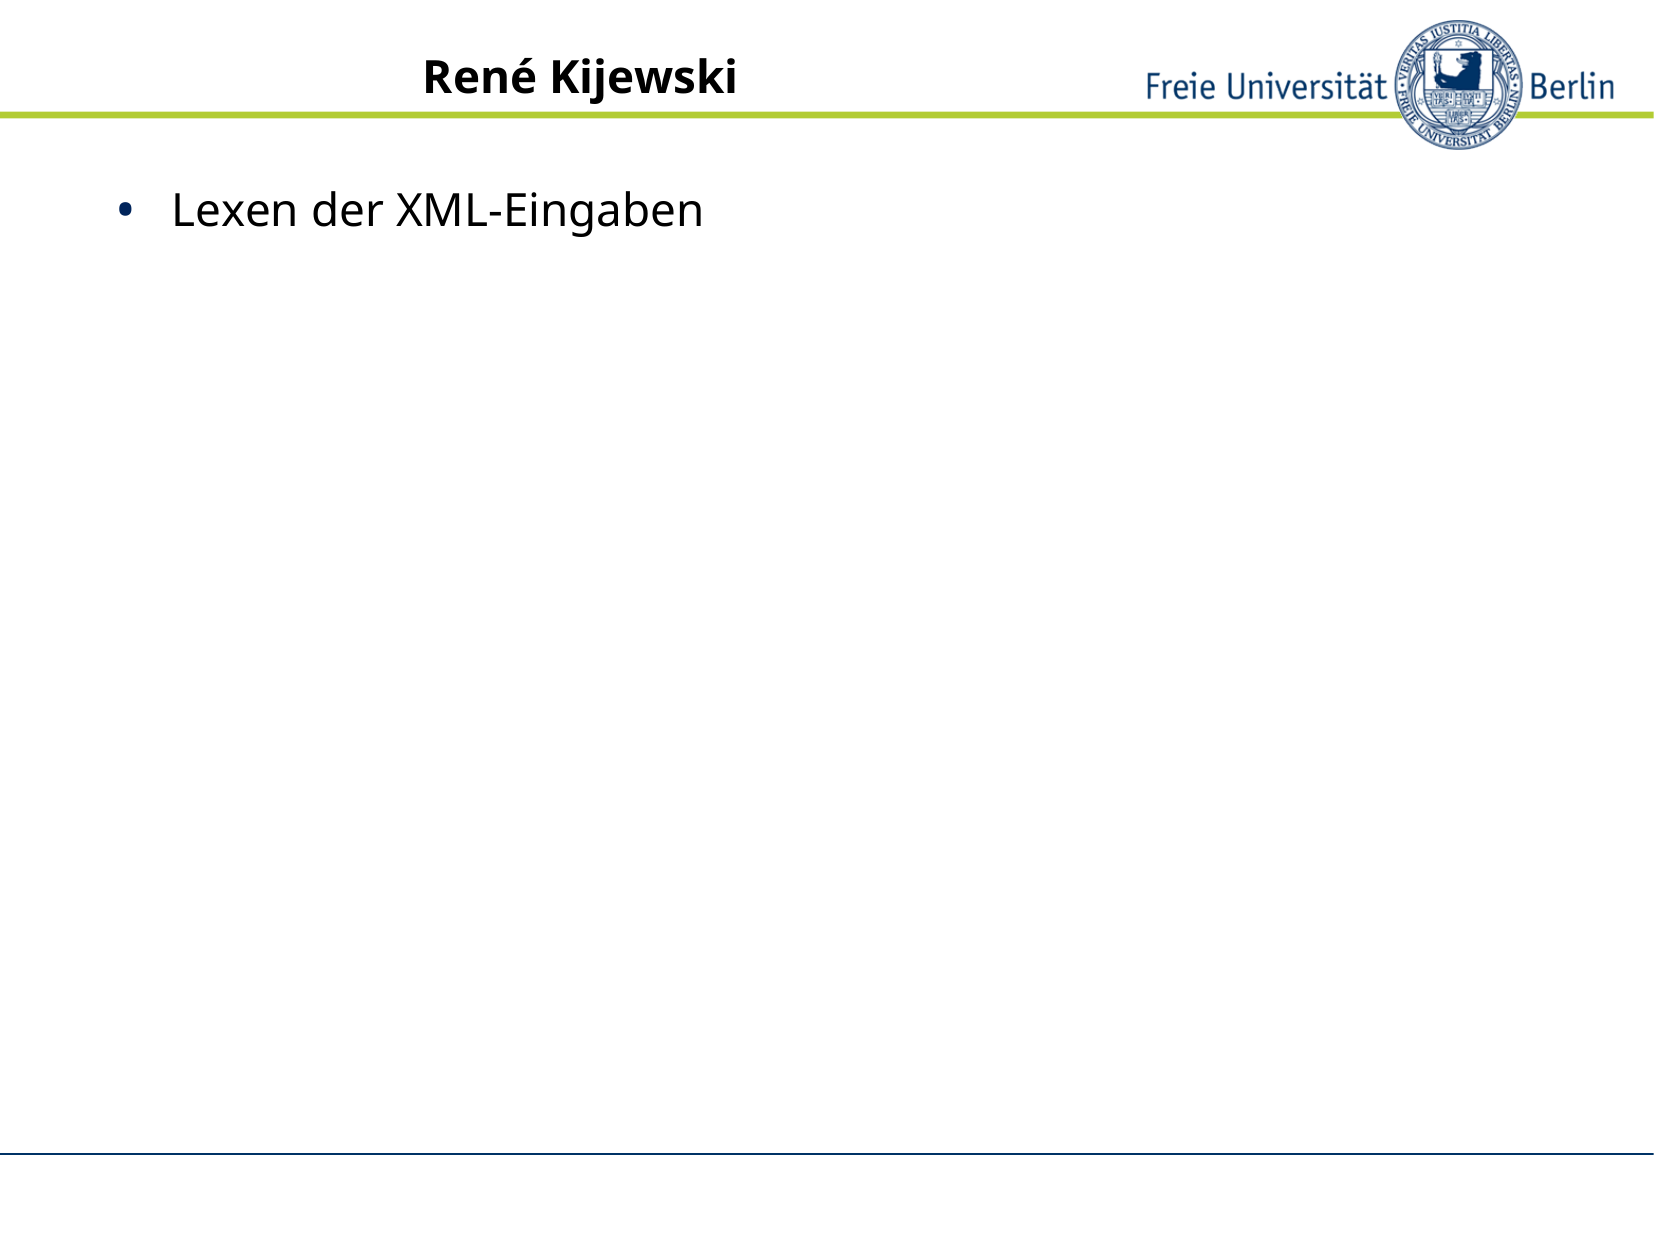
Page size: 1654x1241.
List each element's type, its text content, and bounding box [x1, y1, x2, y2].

list Lexen der XML-Eingaben [115, 177, 1418, 680]
title René Kijewski [422, 0, 1654, 152]
